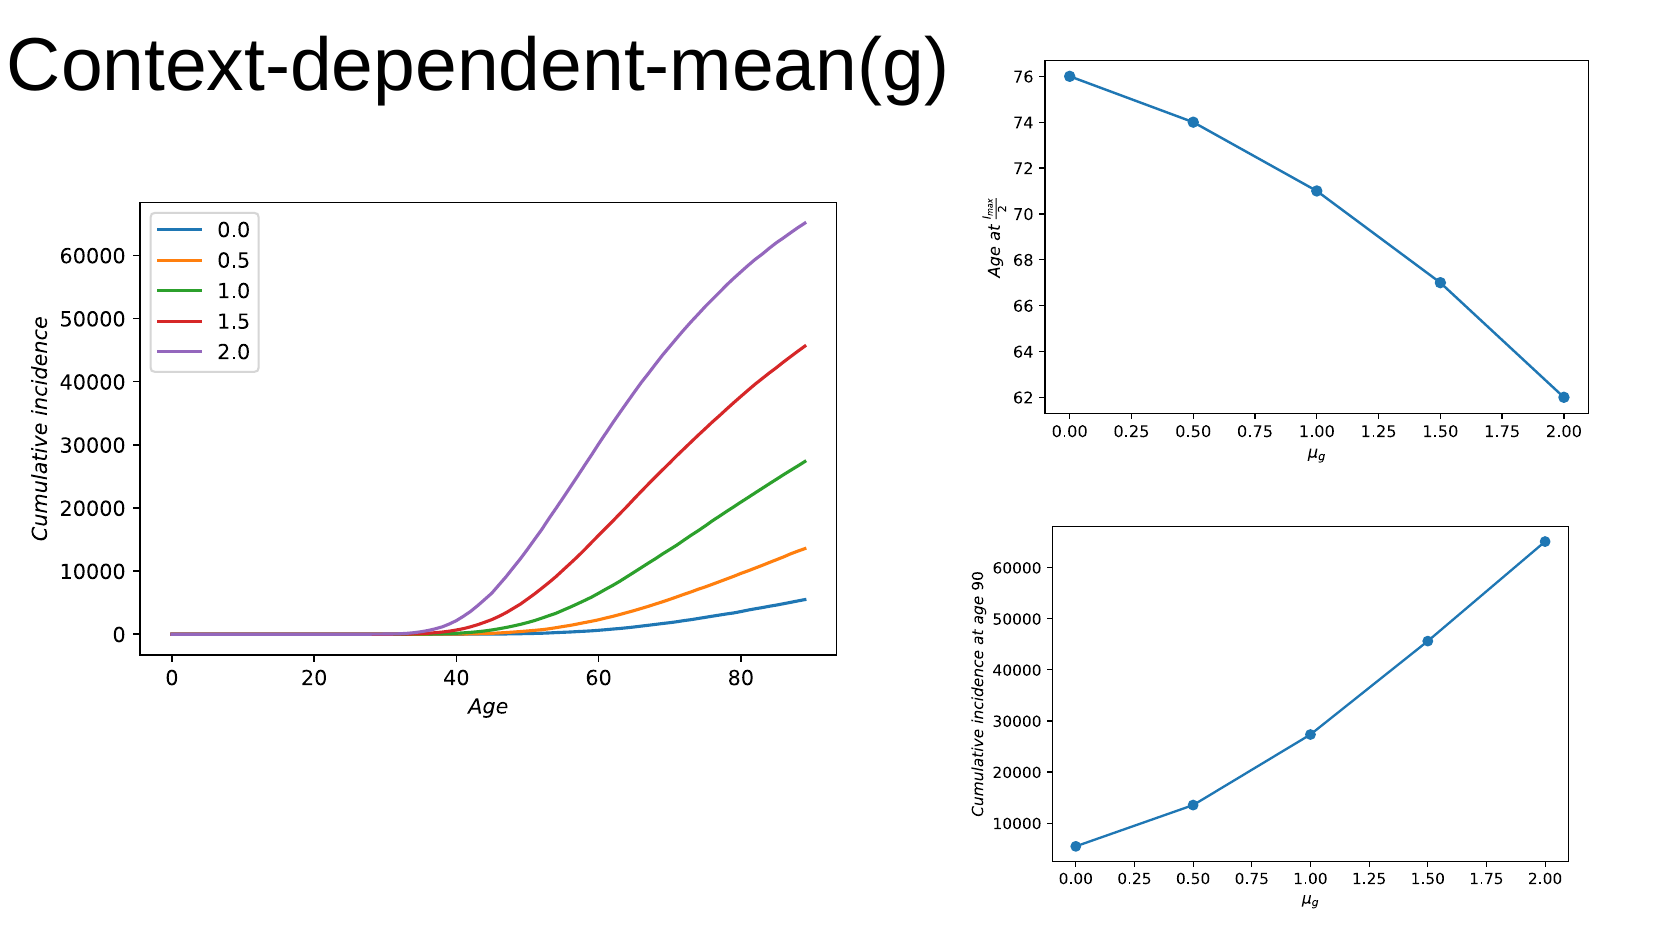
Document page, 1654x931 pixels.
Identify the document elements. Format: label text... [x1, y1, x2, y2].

picture [27, 129, 928, 731]
title Context-dependent-mean(g) [0, 0, 1099, 142]
picture [956, 3, 1654, 918]
